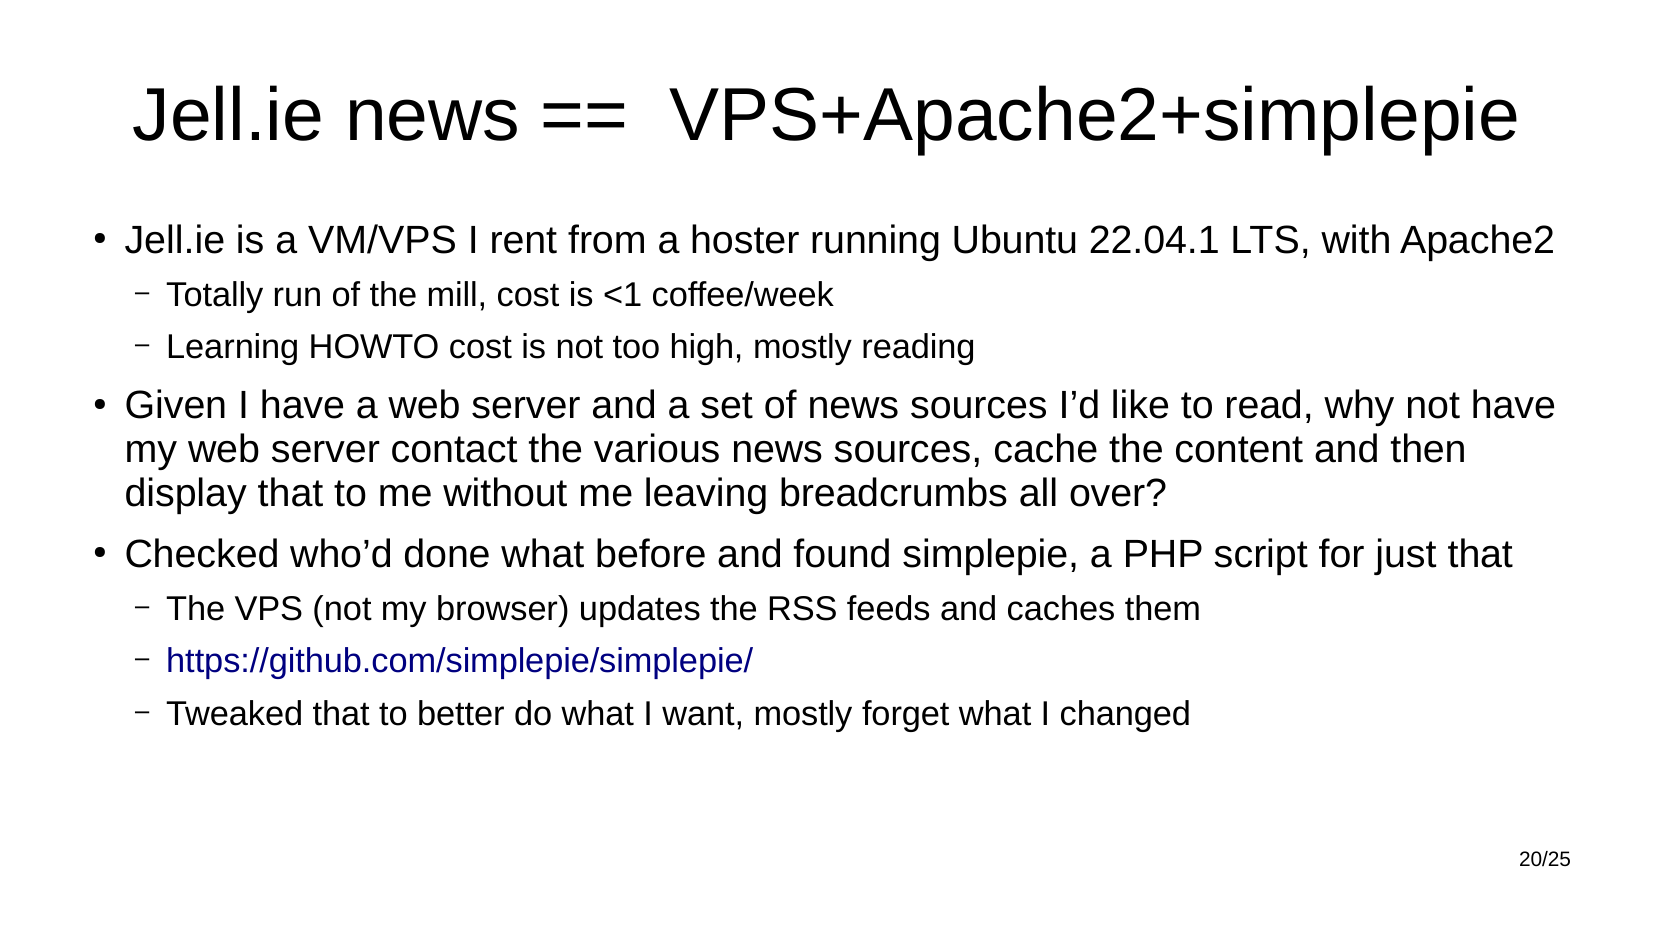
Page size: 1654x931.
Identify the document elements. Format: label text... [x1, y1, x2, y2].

list Jell.ie is a VM/VPS I rent from a hoster running Ubuntu 22.04.1 LTS, with Apache2 Totally run of the mill, cost is <1 coffee/week Learning HOWTO cost is not too high, mostly reading Given I have a web server and a set of news sources I’d like to read, why not have my web server contact the various news sources, cache the content and then display that to me without me leaving breadcrumbs all over? Checked who’d done what before and found simplepie, a PHP script for just that The VPS (not my browser) updates the RSS feeds and caches them https://github.com/simplepie/simplepie/ Tweaked that to better do what I want, mostly forget what I changed [82, 217, 1571, 758]
title Jell.ie news == VPS+Apache2+simplepie [82, 37, 1571, 193]
